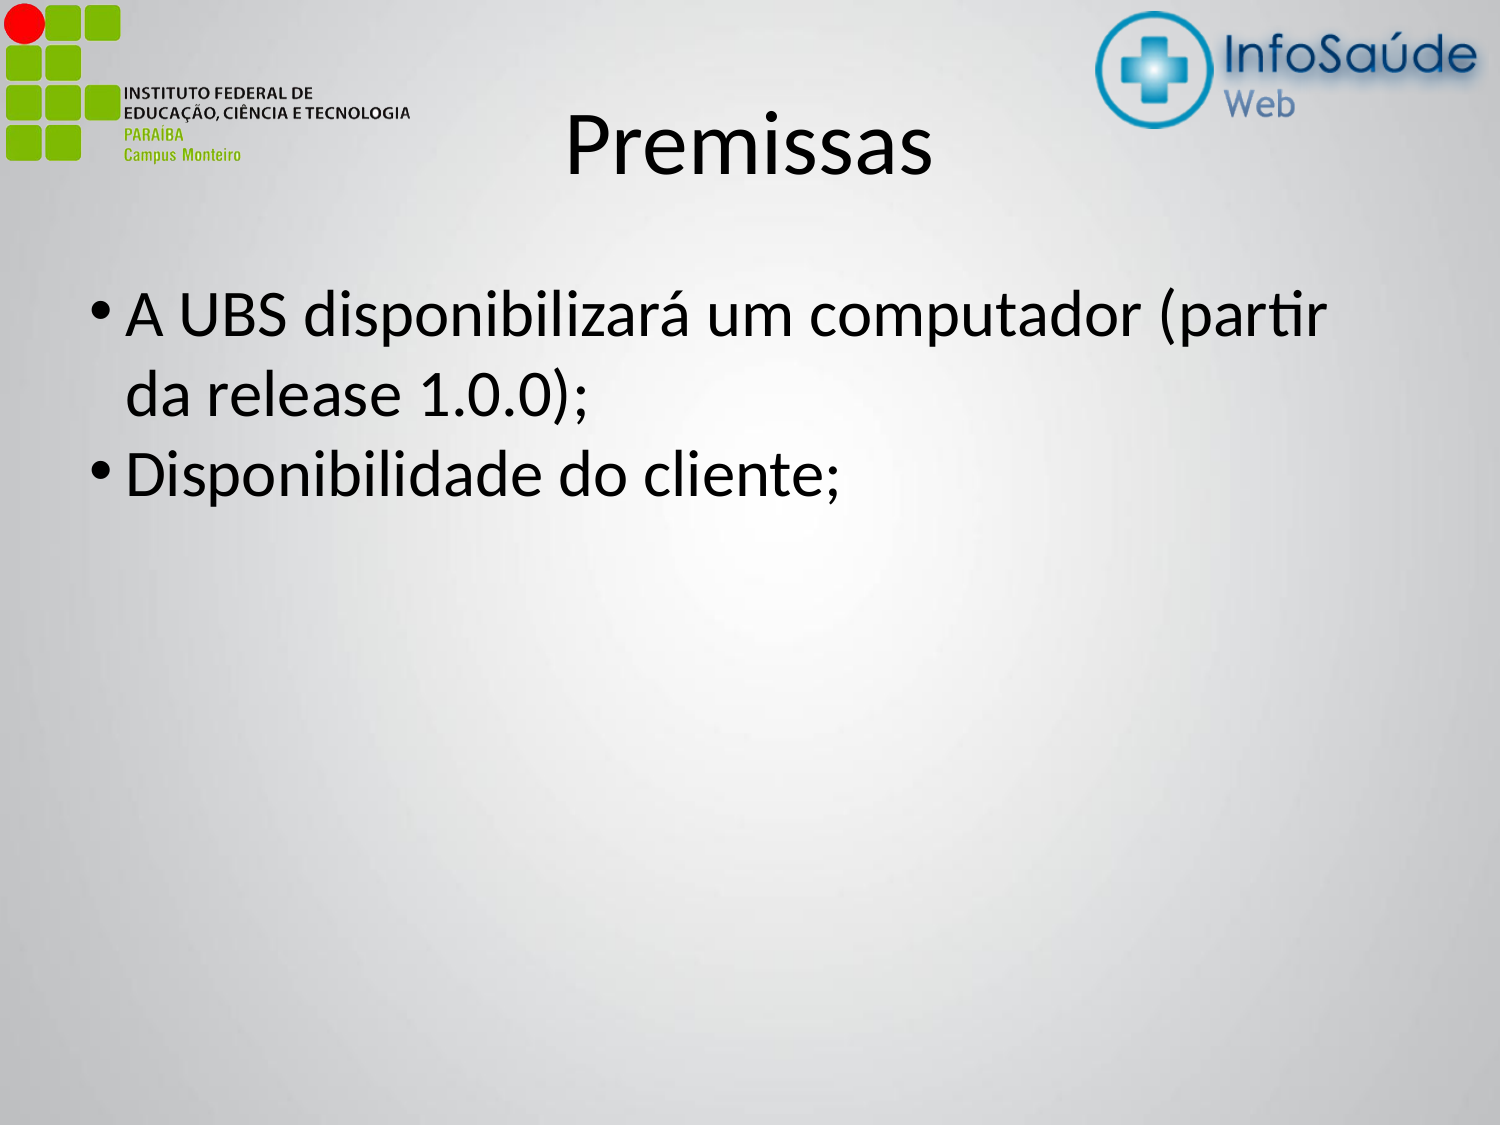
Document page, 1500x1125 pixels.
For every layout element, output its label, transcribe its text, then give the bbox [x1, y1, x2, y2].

text_box Premissas [74, 44, 1425, 232]
picture [0, 0, 1500, 1125]
text_box A UBS disponibilizará um computador (partir da release 1.0.0); Disponibilidade do cliente; [74, 262, 1425, 1005]
